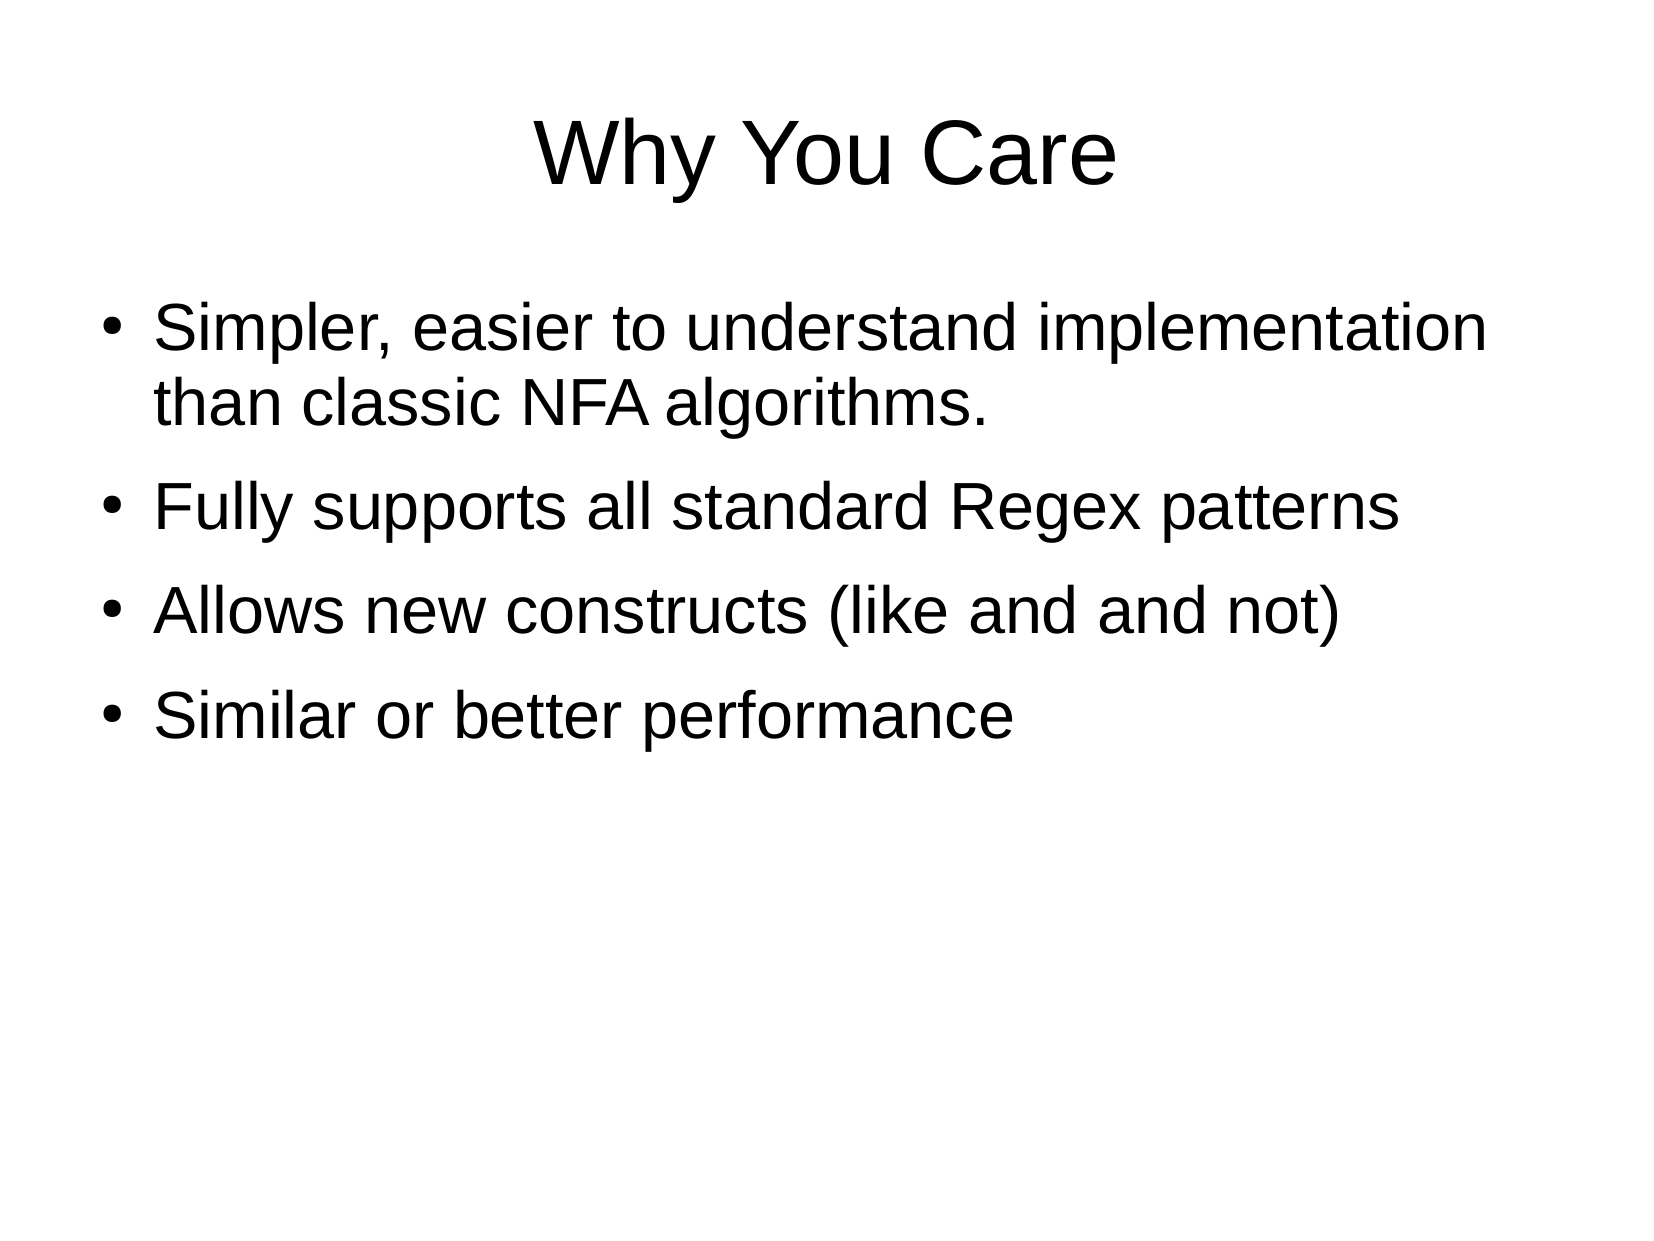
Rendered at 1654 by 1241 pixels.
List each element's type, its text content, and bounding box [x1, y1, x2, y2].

list Simpler, easier to understand implementation than classic NFA algorithms. Fully supports all standard Regex patterns Allows new constructs (like and and not) Similar or better performance [82, 290, 1571, 1010]
title Why You Care [82, 49, 1571, 257]
